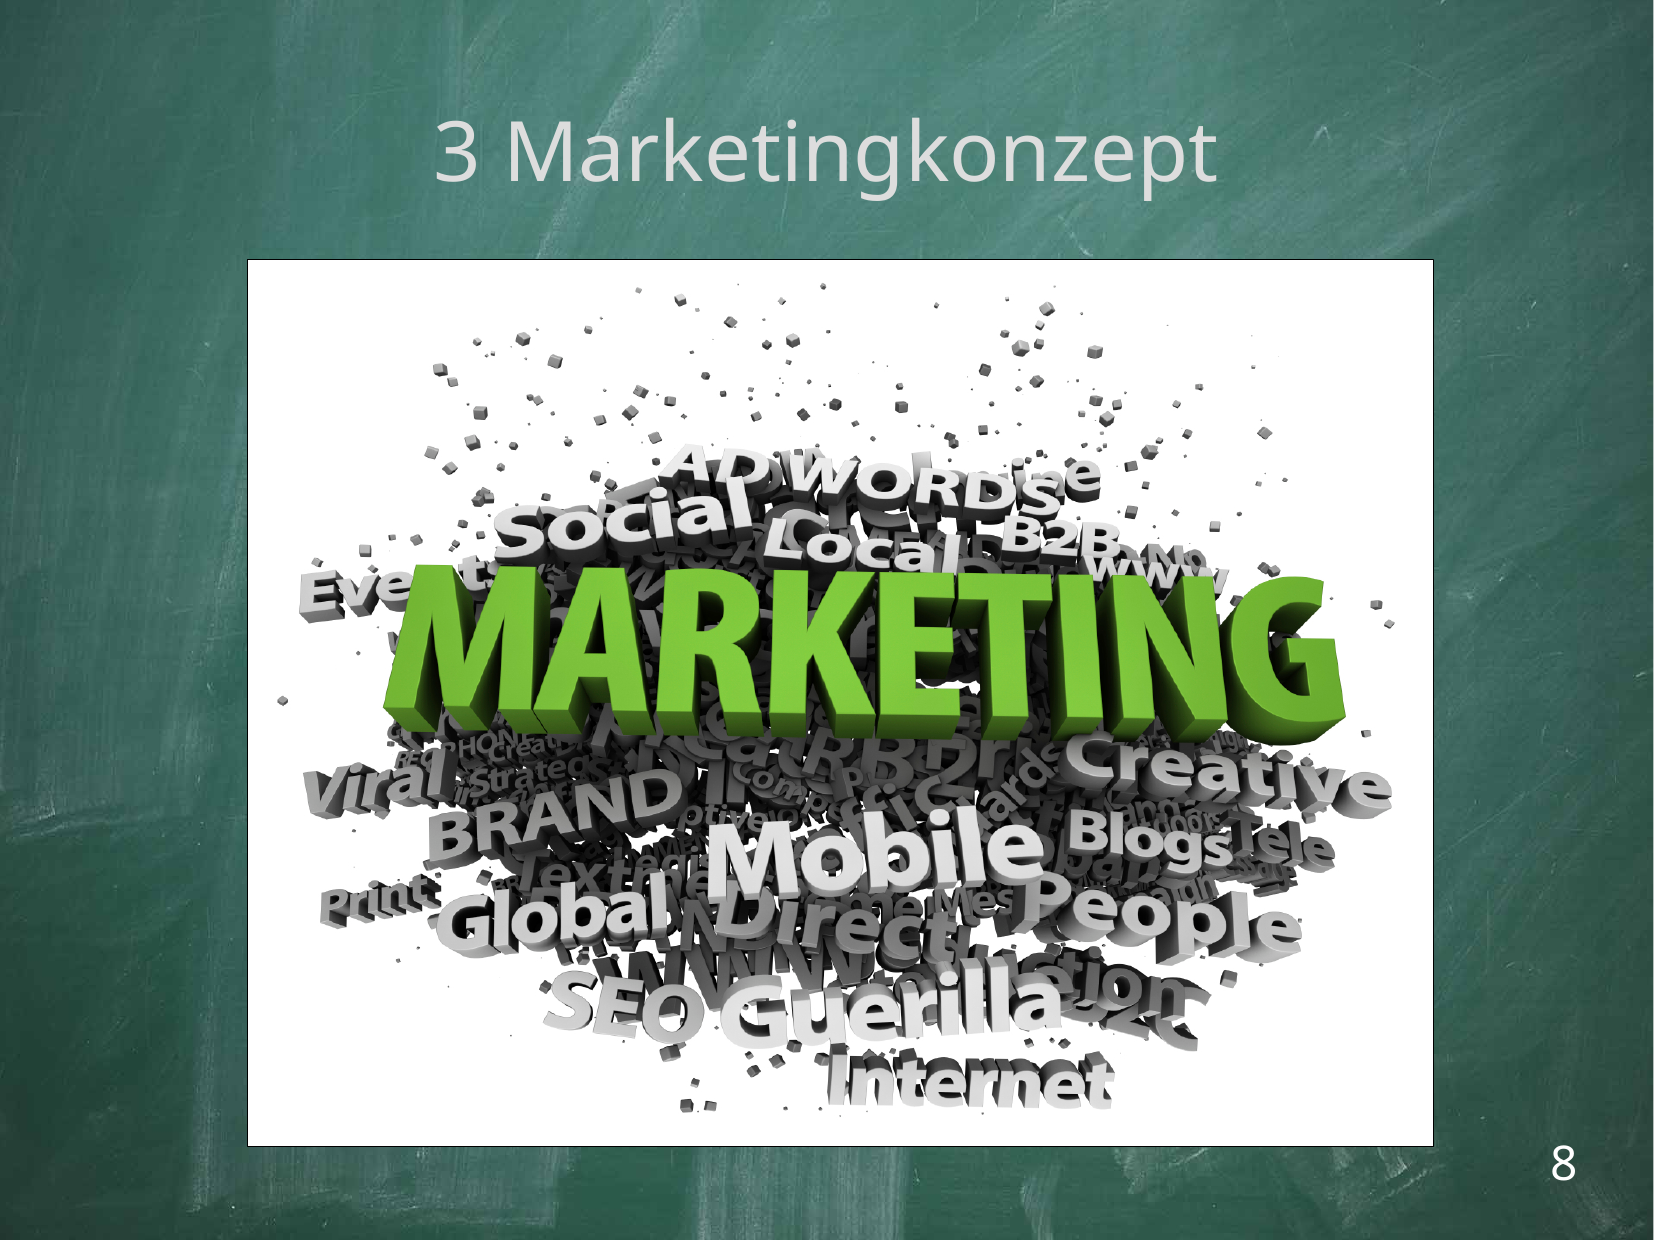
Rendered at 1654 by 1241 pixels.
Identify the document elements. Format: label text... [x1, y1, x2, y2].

text_box 8 [1535, 1122, 1654, 1200]
picture [0, 0, 1654, 1241]
title 3 Marketingkonzept [250, 47, 1403, 252]
